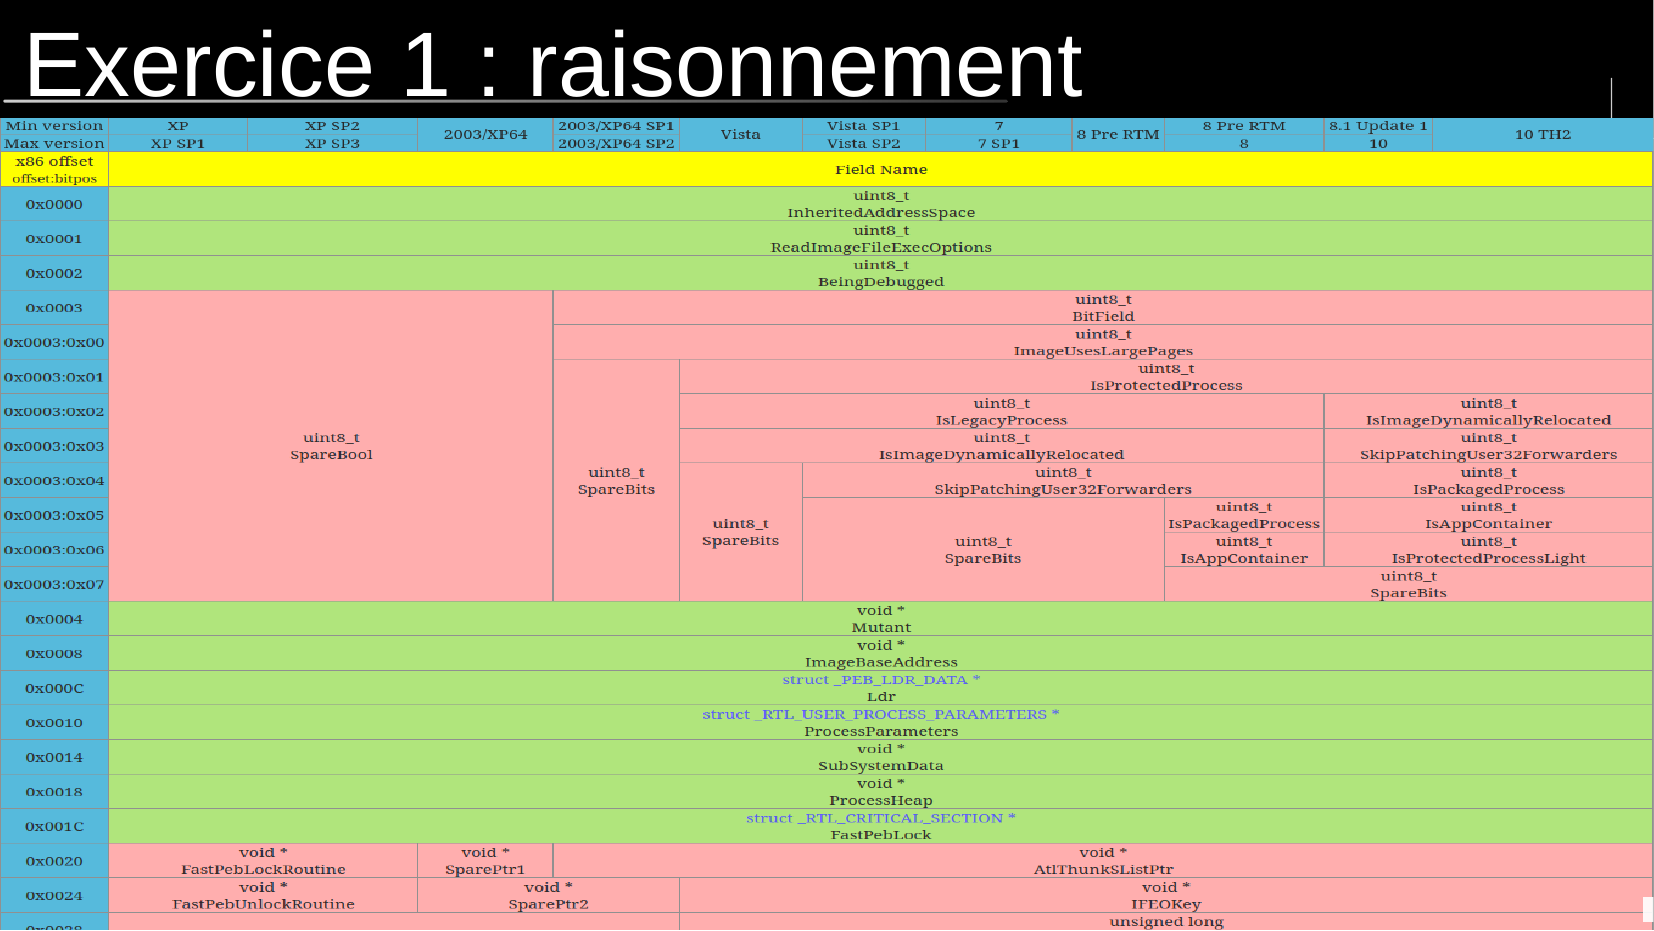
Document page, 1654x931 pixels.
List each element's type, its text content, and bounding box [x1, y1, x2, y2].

picture [0, 118, 1654, 930]
title Exercice 1 : raisonnement [23, 11, 1589, 118]
